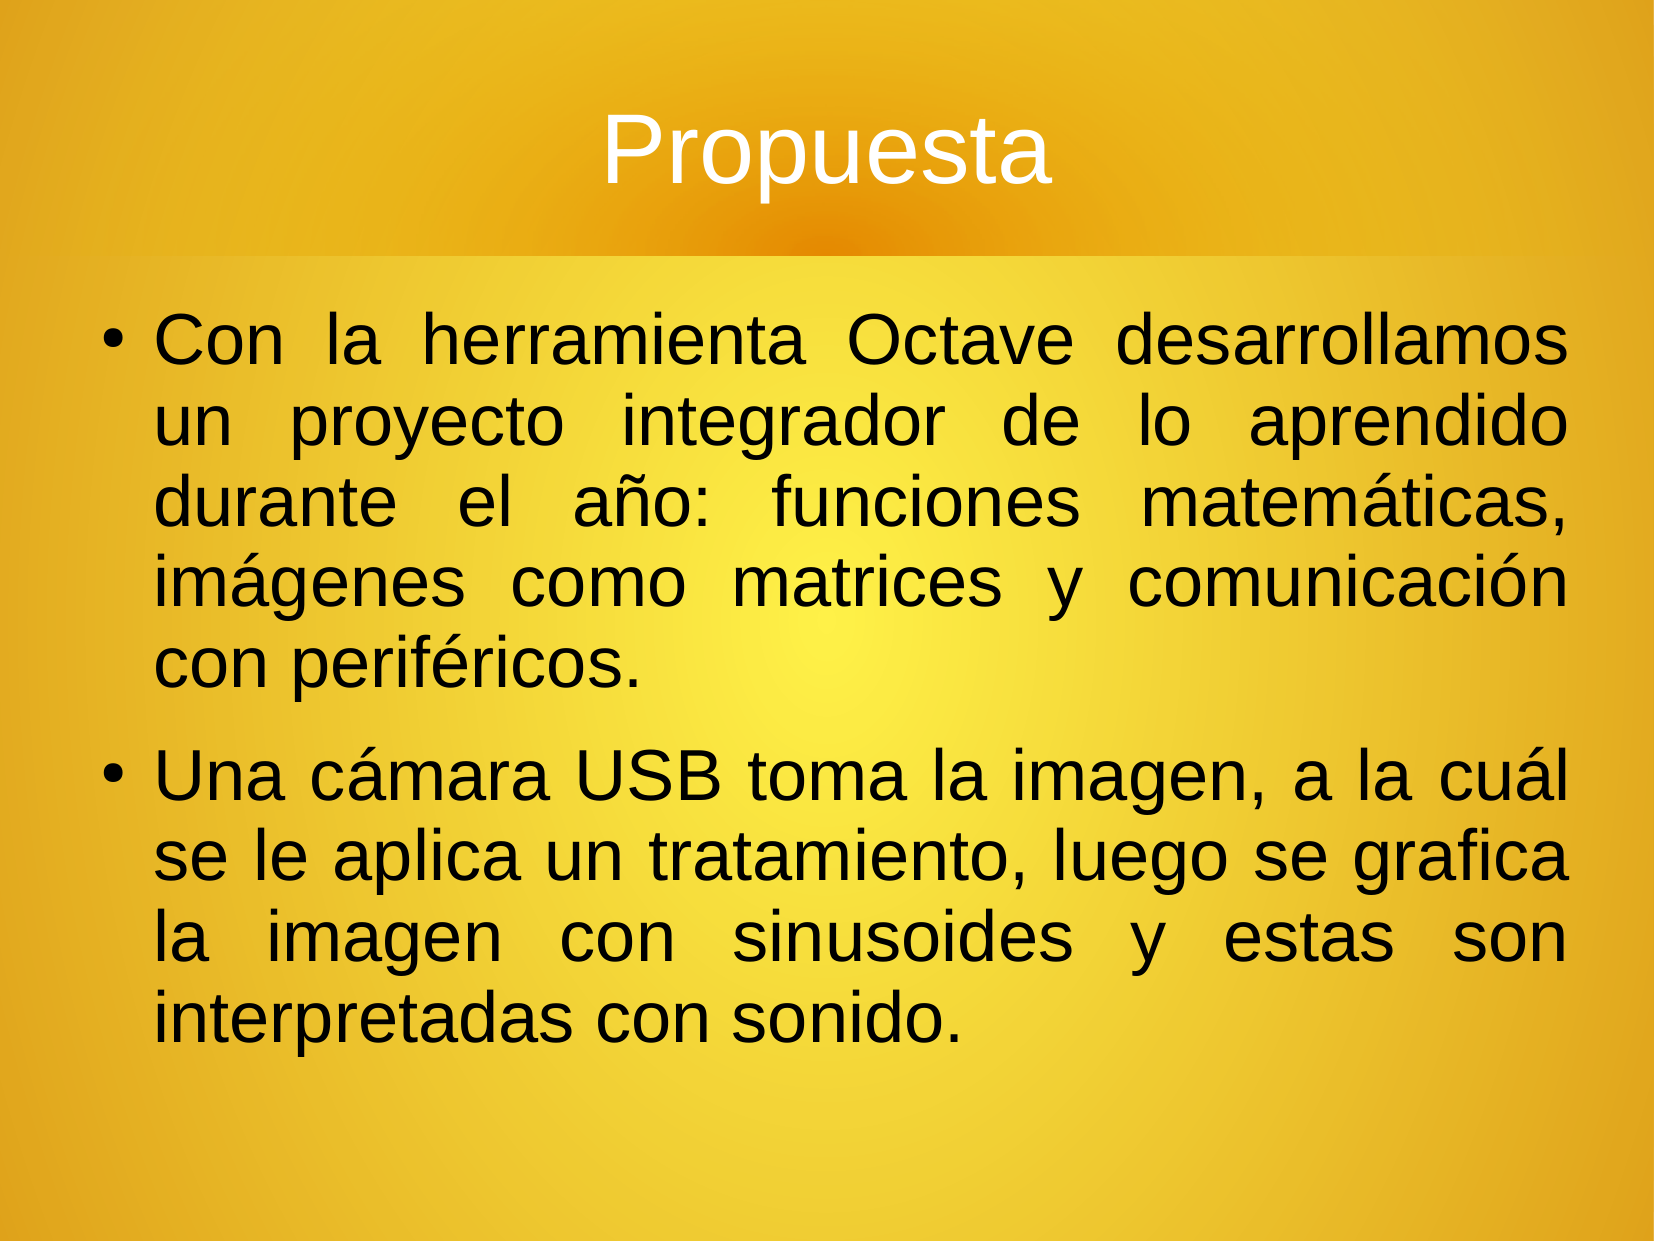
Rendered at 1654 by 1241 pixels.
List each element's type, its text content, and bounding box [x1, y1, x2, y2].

title Propuesta [82, 47, 1571, 252]
list Con la herramienta Octave desarrollamos un proyecto integrador de lo aprendido durante el año: funciones matemáticas, imágenes como matrices y comunicación con periféricos. Una cámara USB toma la imagen, a la cuál se le aplica un tratamiento, luego se grafica la imagen con sinusoides y estas son interpretadas con sonido. [82, 299, 1571, 1158]
